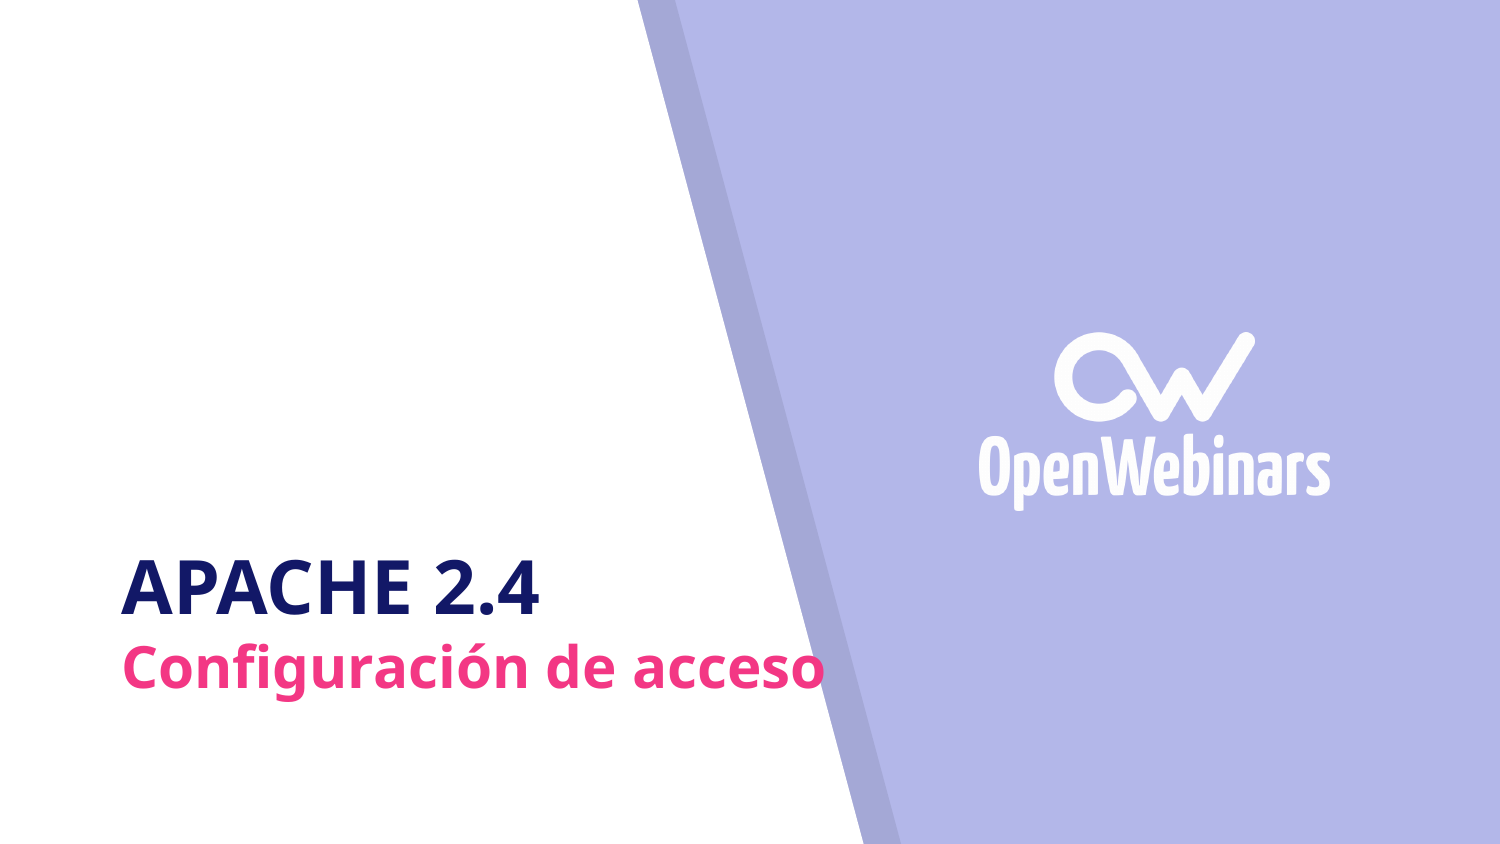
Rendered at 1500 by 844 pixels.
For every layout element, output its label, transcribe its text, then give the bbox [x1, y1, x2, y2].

picture [979, 332, 1330, 512]
title APACHE 2.4 Configuración de acceso [106, 520, 945, 715]
